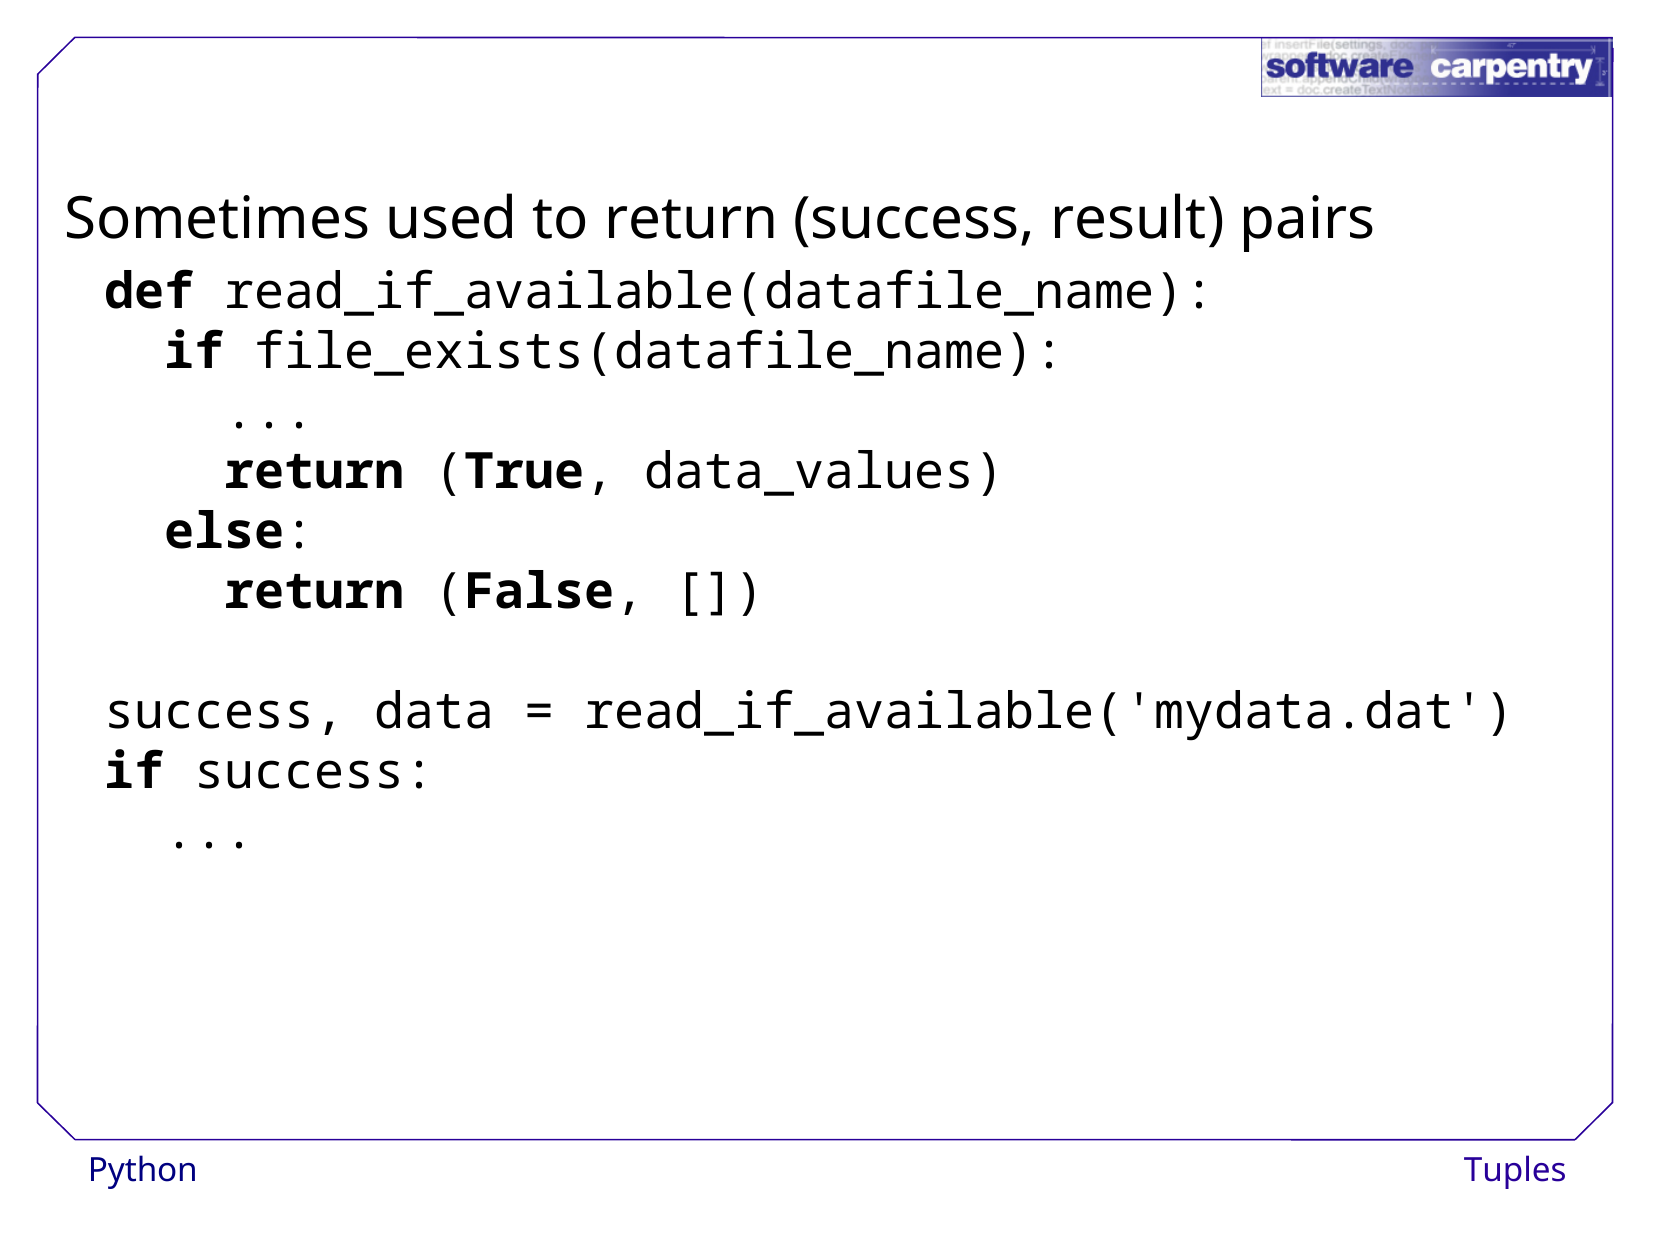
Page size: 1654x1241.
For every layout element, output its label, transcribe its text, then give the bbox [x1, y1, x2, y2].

text_box Sometimes used to return (success, result) pairs [49, 138, 1541, 259]
text_box def read_if_available(datafile_name): if file_exists(datafile_name): ... return (True, data_values) else: return (False, []) success, data = read_if_available('mydata.dat') if success: ... [89, 251, 1319, 894]
picture [1261, 39, 1613, 97]
